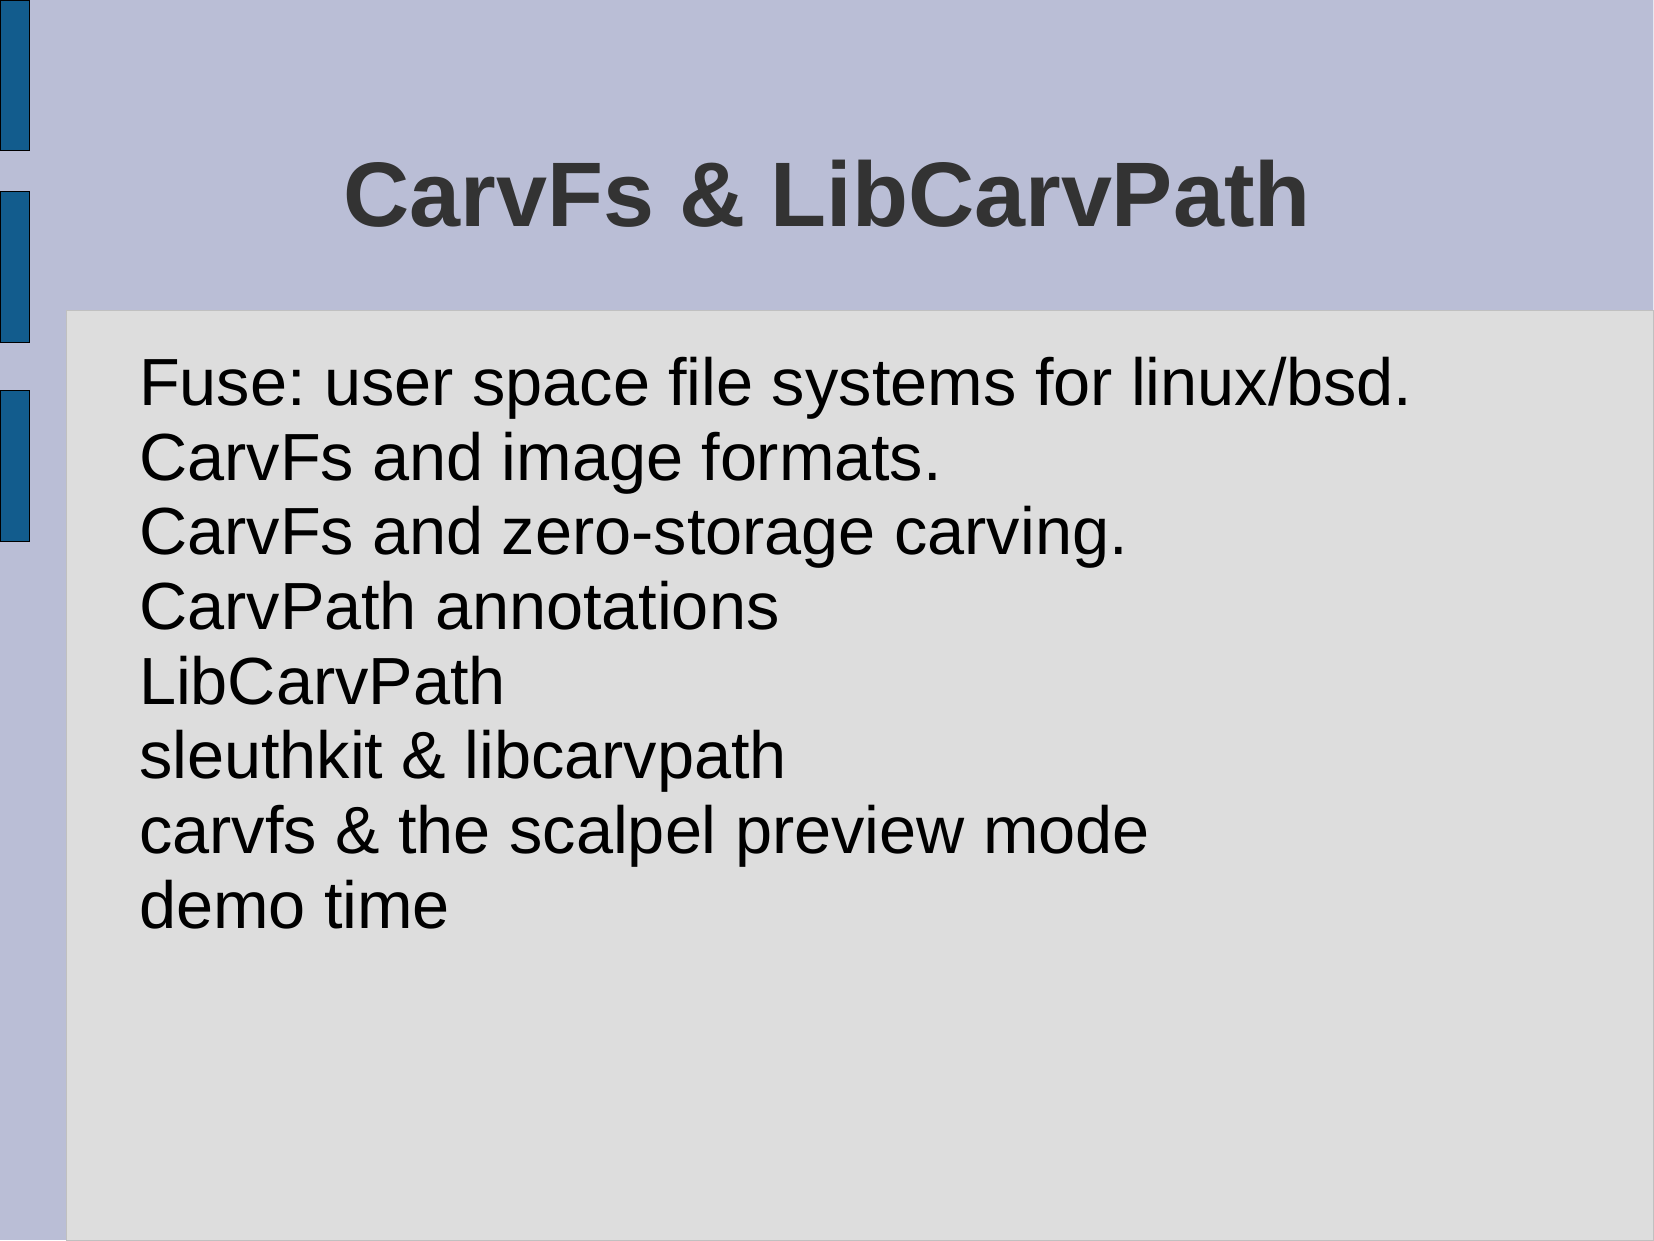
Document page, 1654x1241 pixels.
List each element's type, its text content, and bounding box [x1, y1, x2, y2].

list Fuse: user space file systems for linux/bsd. CarvFs and image formats. CarvFs and zero-storage carving. CarvPath annotations LibCarvPath sleuthkit & libcarvpath carvfs & the scalpel preview mode demo time [121, 344, 1534, 1127]
title CarvFs & LibCarvPath [121, 91, 1534, 299]
